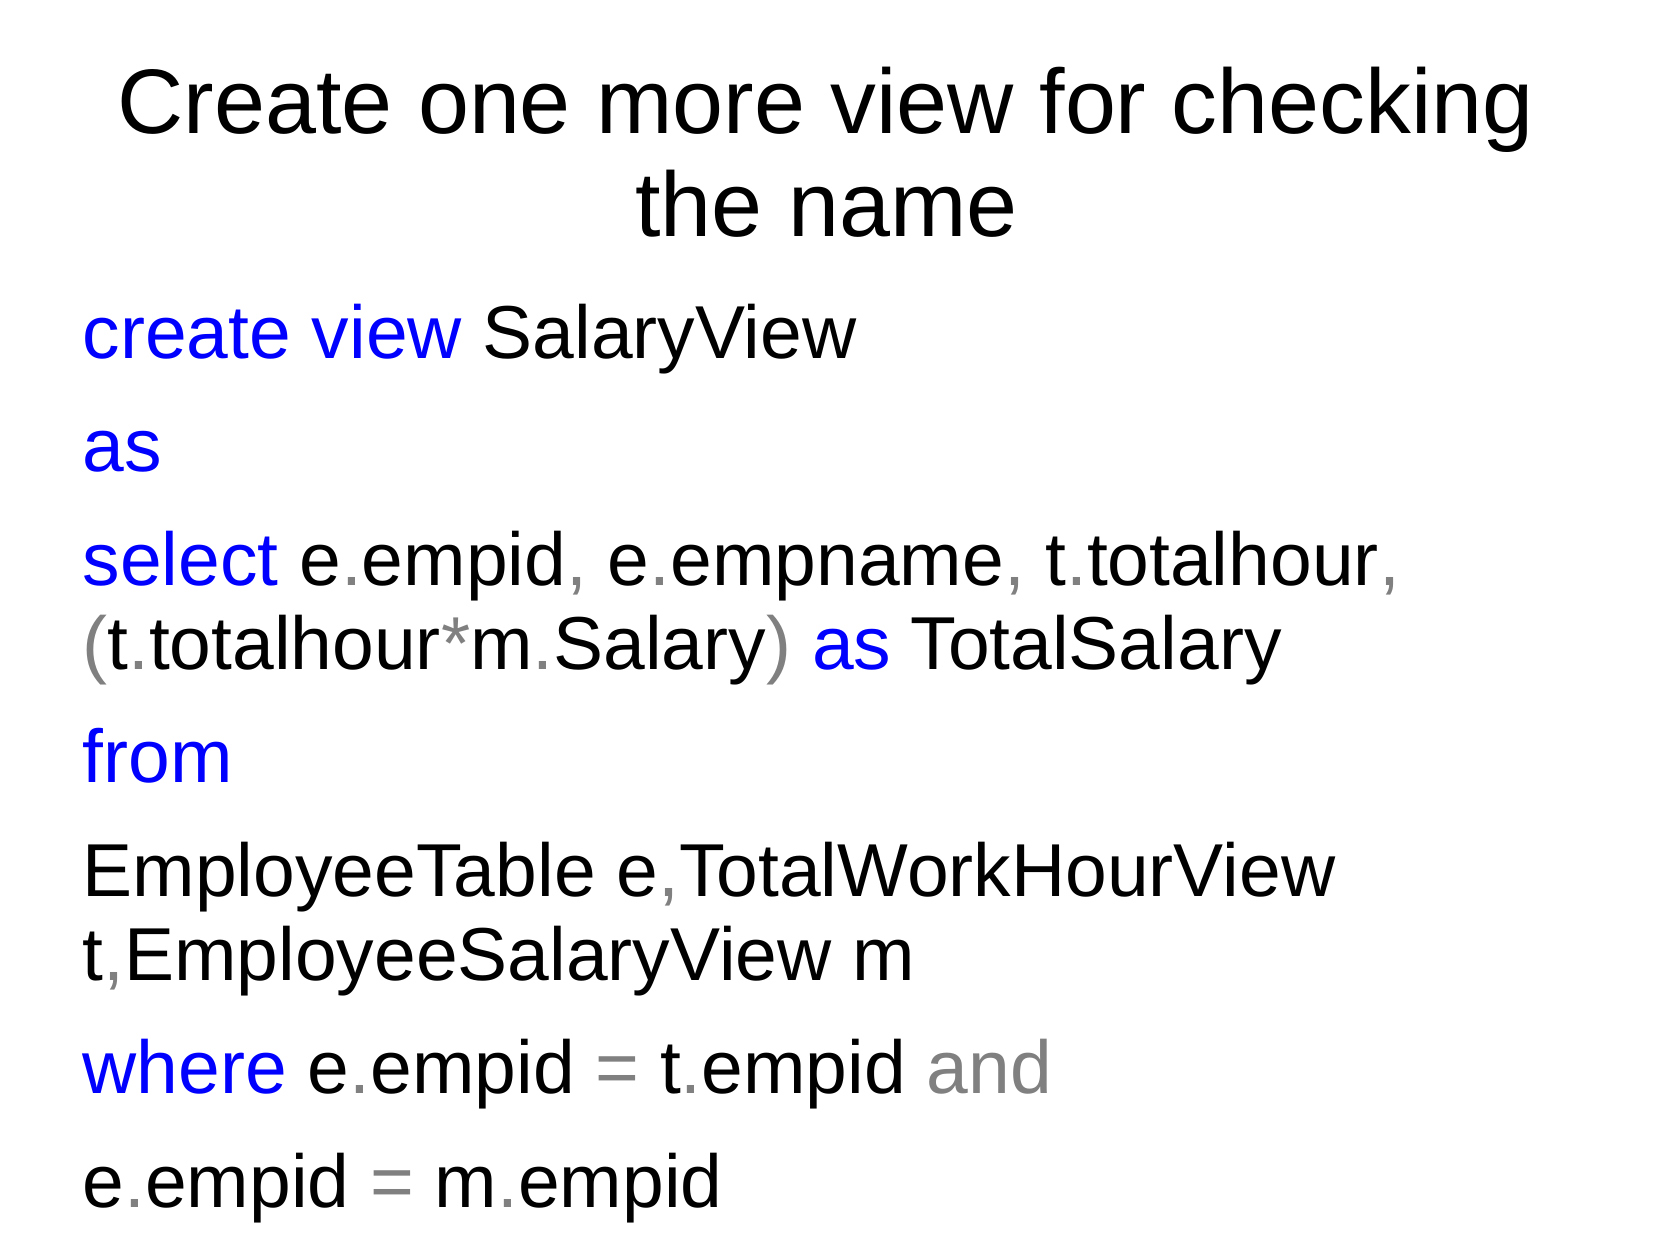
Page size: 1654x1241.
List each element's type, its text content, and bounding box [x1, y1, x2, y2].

list create view SalaryView as select e.empid, e.empname, t.totalhour, (t.totalhour*m.Salary) as TotalSalary from EmployeeTable e,TotalWorkHourView t,EmployeeSalaryView m where e.empid = t.empid and e.empid = m.empid [82, 290, 1571, 1224]
title Create one more view for checking the name [82, 50, 1571, 256]
